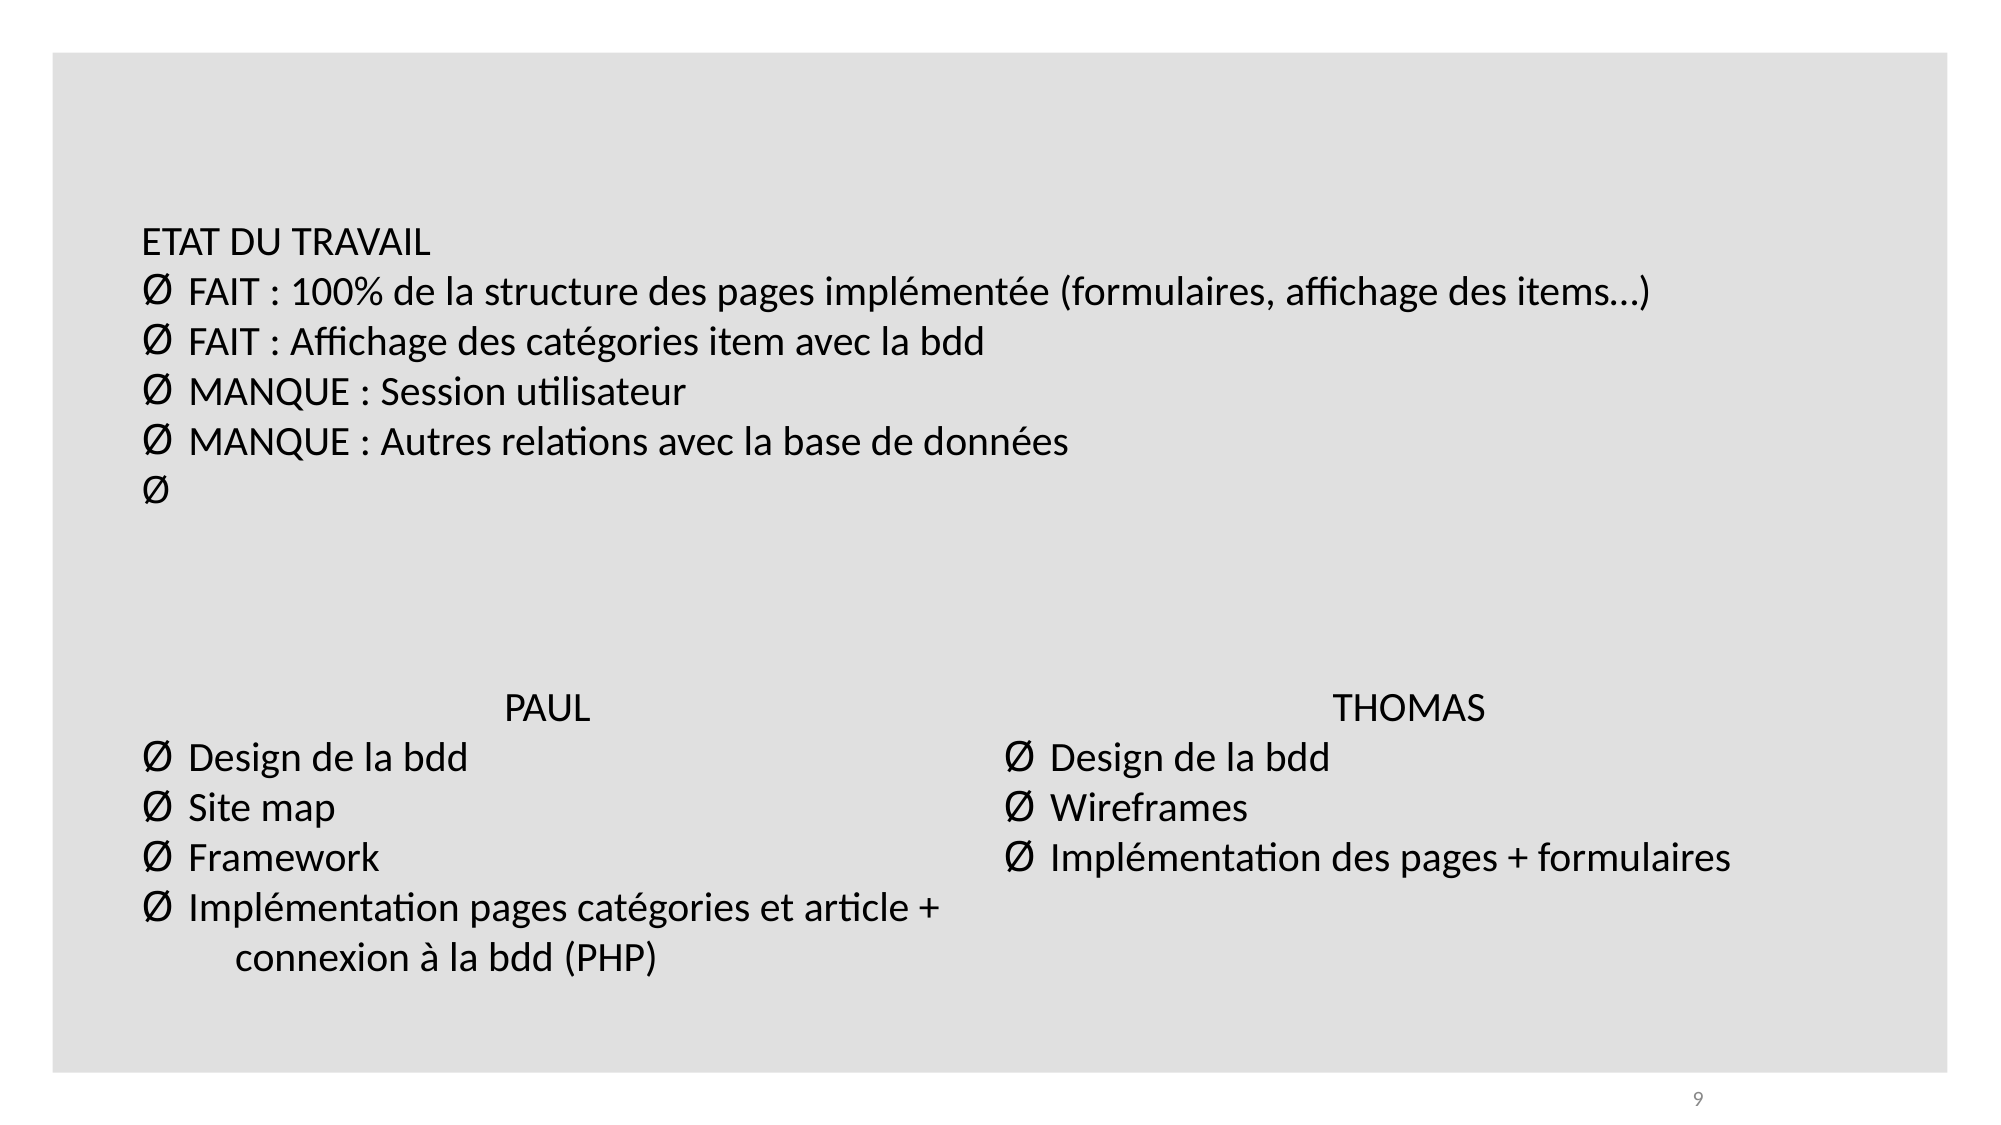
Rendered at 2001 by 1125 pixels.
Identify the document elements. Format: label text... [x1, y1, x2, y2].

text_box 4 [1677, 1075, 1863, 1121]
text_box ETAT DU TRAVAIL FAIT : 100% de la structure des pages implémentée (formulaires, affichage des items…) FAIT : Affichage des catégories item avec la bdd MANQUE : Session utilisateur MANQUE : Autres relations avec la base de données [126, 205, 1811, 520]
text_box THOMAS Design de la bdd Wireframes Implémentation des pages + formulaires [988, 672, 1831, 890]
text_box PAUL Design de la bdd Site map Framework Implémentation pages catégories et article + connexion à la bdd (PHP) [126, 672, 969, 991]
text_box [53, 53, 1947, 1073]
